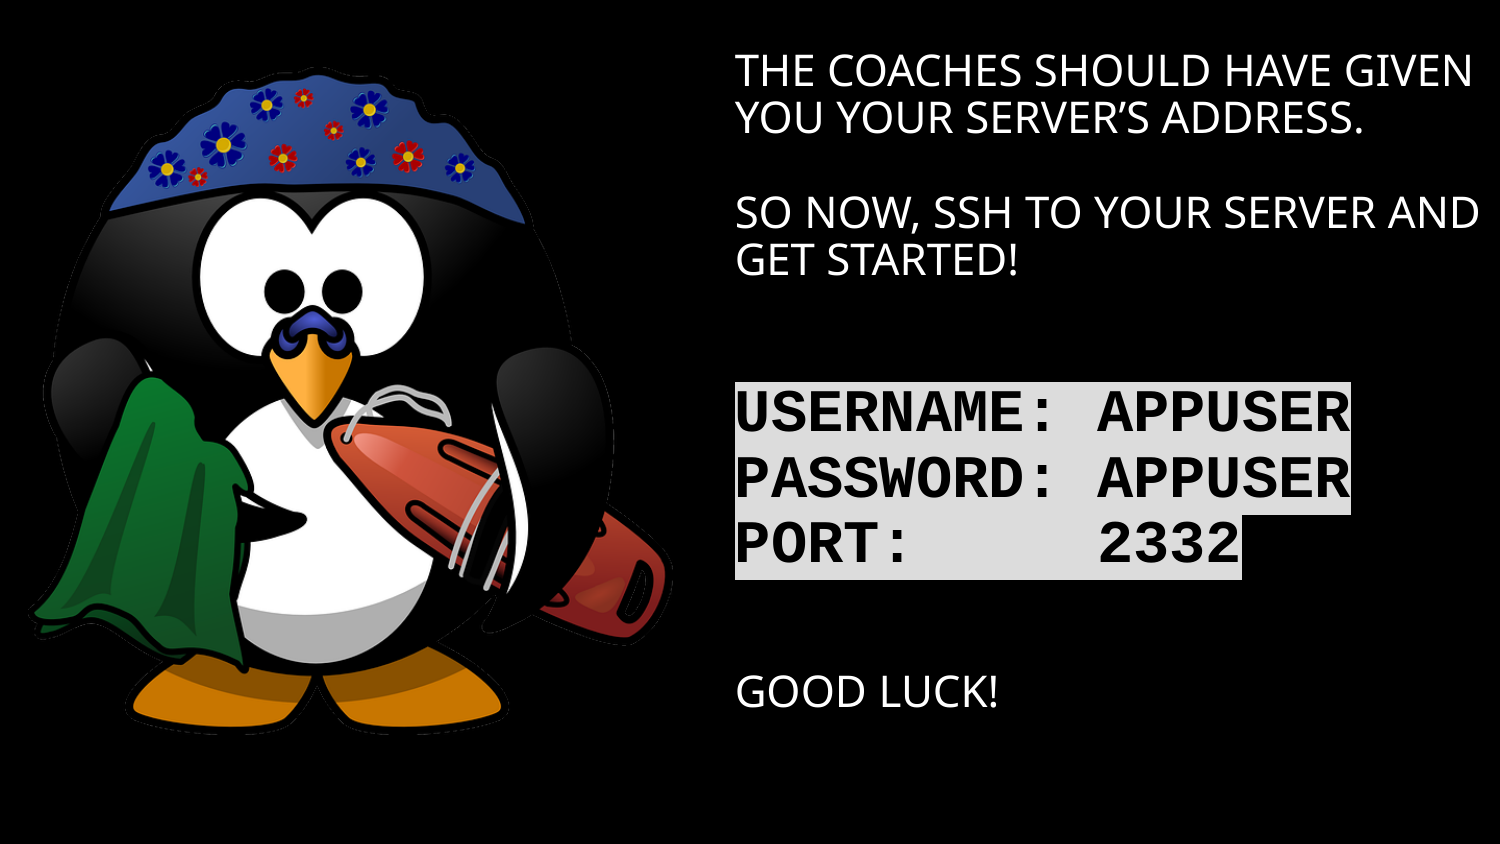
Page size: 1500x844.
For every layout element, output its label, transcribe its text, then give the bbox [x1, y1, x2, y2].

title The coaches should have given you your server’s address. So now, SSH to your server and get started! Username: appuser Password: appuser Port: 2332 Good luck! [719, 41, 1500, 803]
picture [28, 67, 673, 735]
